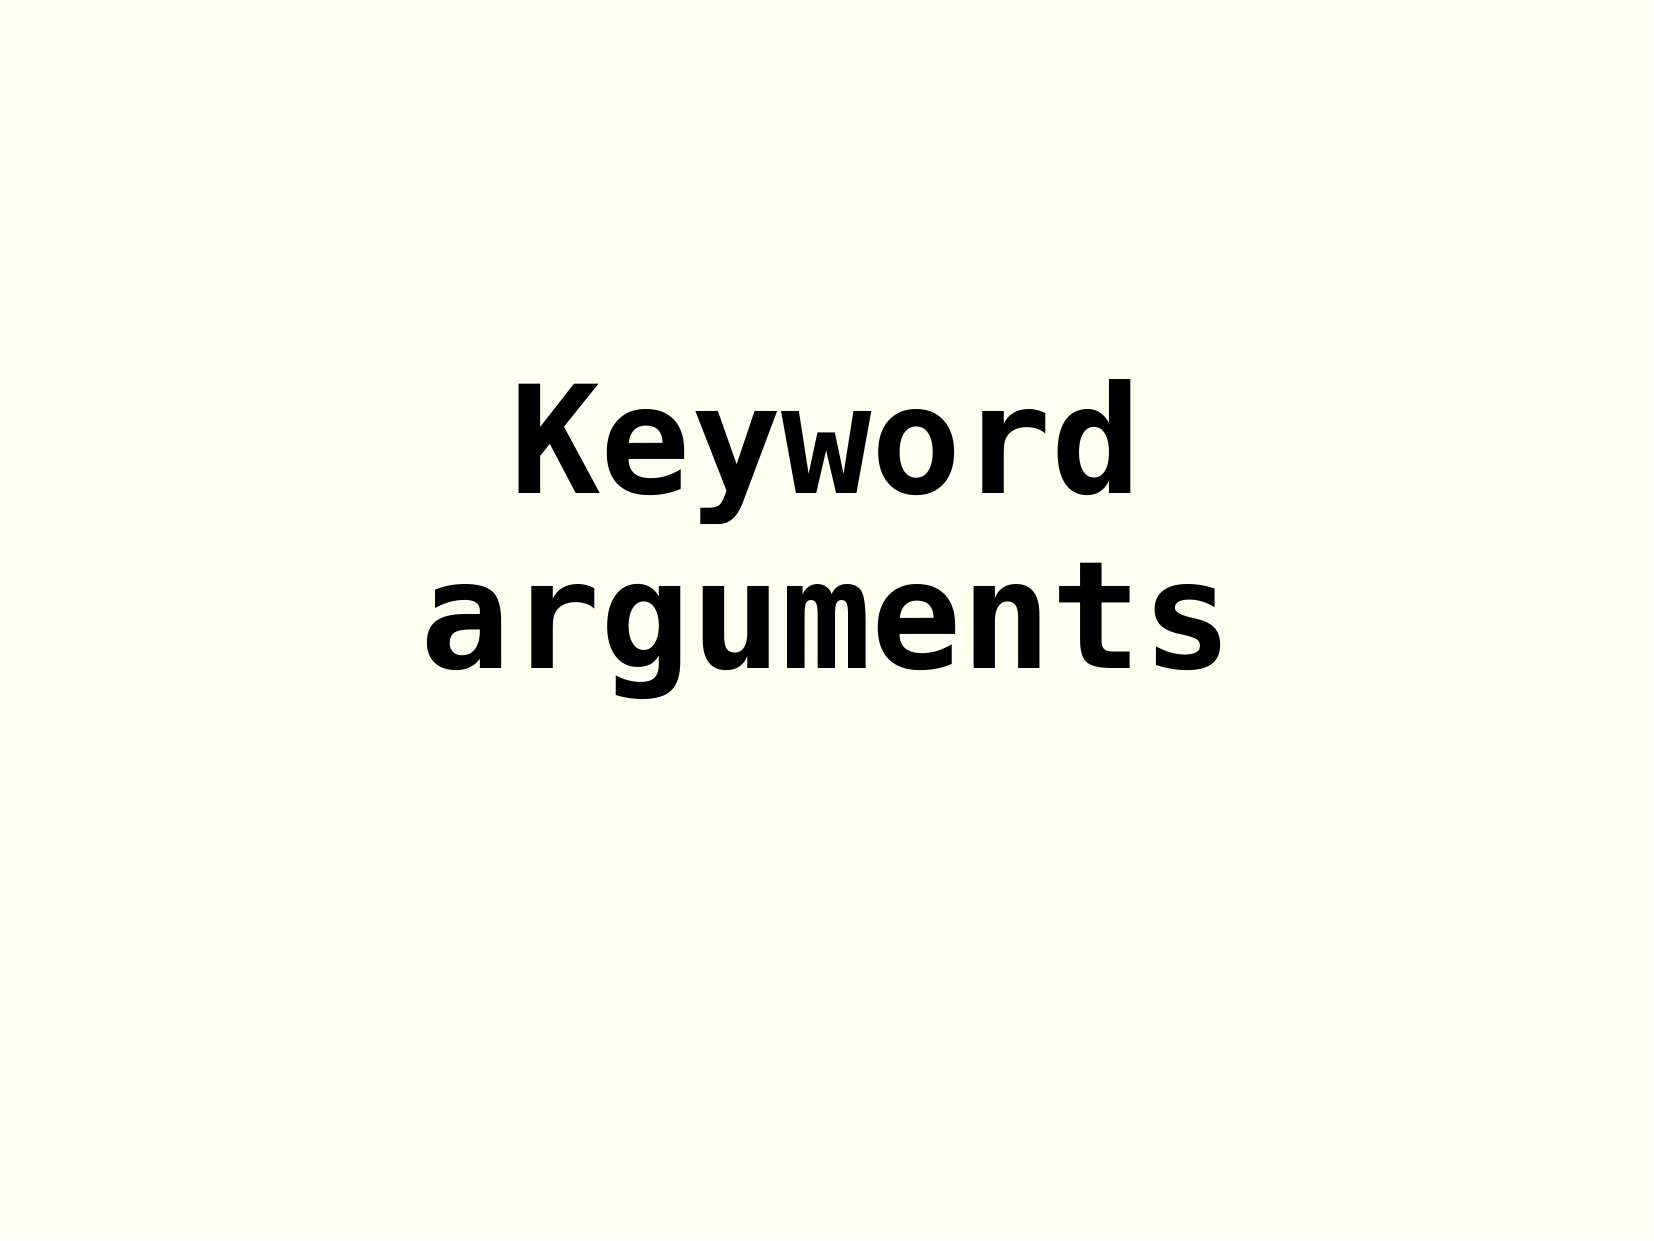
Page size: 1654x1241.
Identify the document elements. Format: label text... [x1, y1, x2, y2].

subtitle Keyword arguments [82, 49, 1571, 1010]
